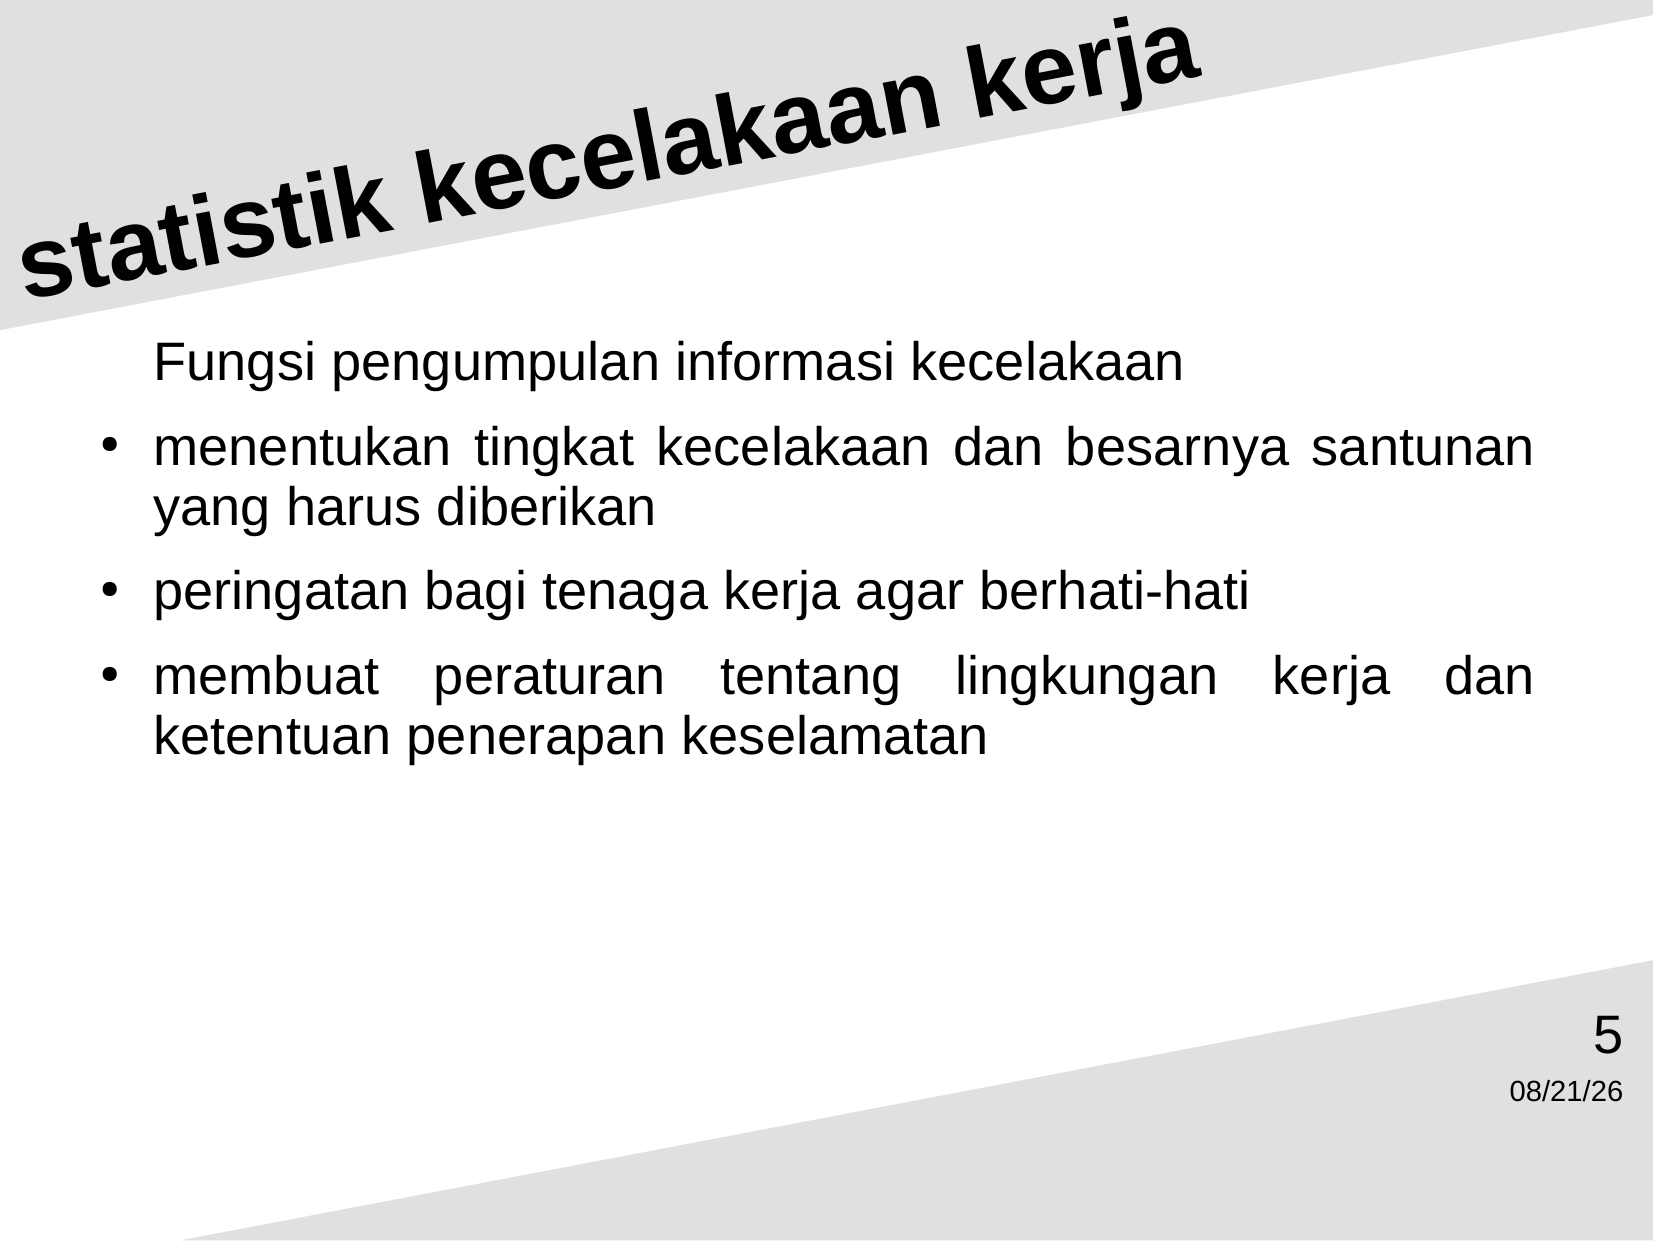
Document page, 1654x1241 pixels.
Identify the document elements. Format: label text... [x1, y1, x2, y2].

list Fungsi pengumpulan informasi kecelakaan menentukan tingkat kecelakaan dan besarnya santunan yang harus diberikan peringatan bagi tenaga kerja agar berhati-hati membuat peraturan tentang lingkungan kerja dan ketentuan penerapan keselamatan [82, 331, 1538, 1052]
title statistik kecelakaan kerja [0, 0, 1500, 368]
